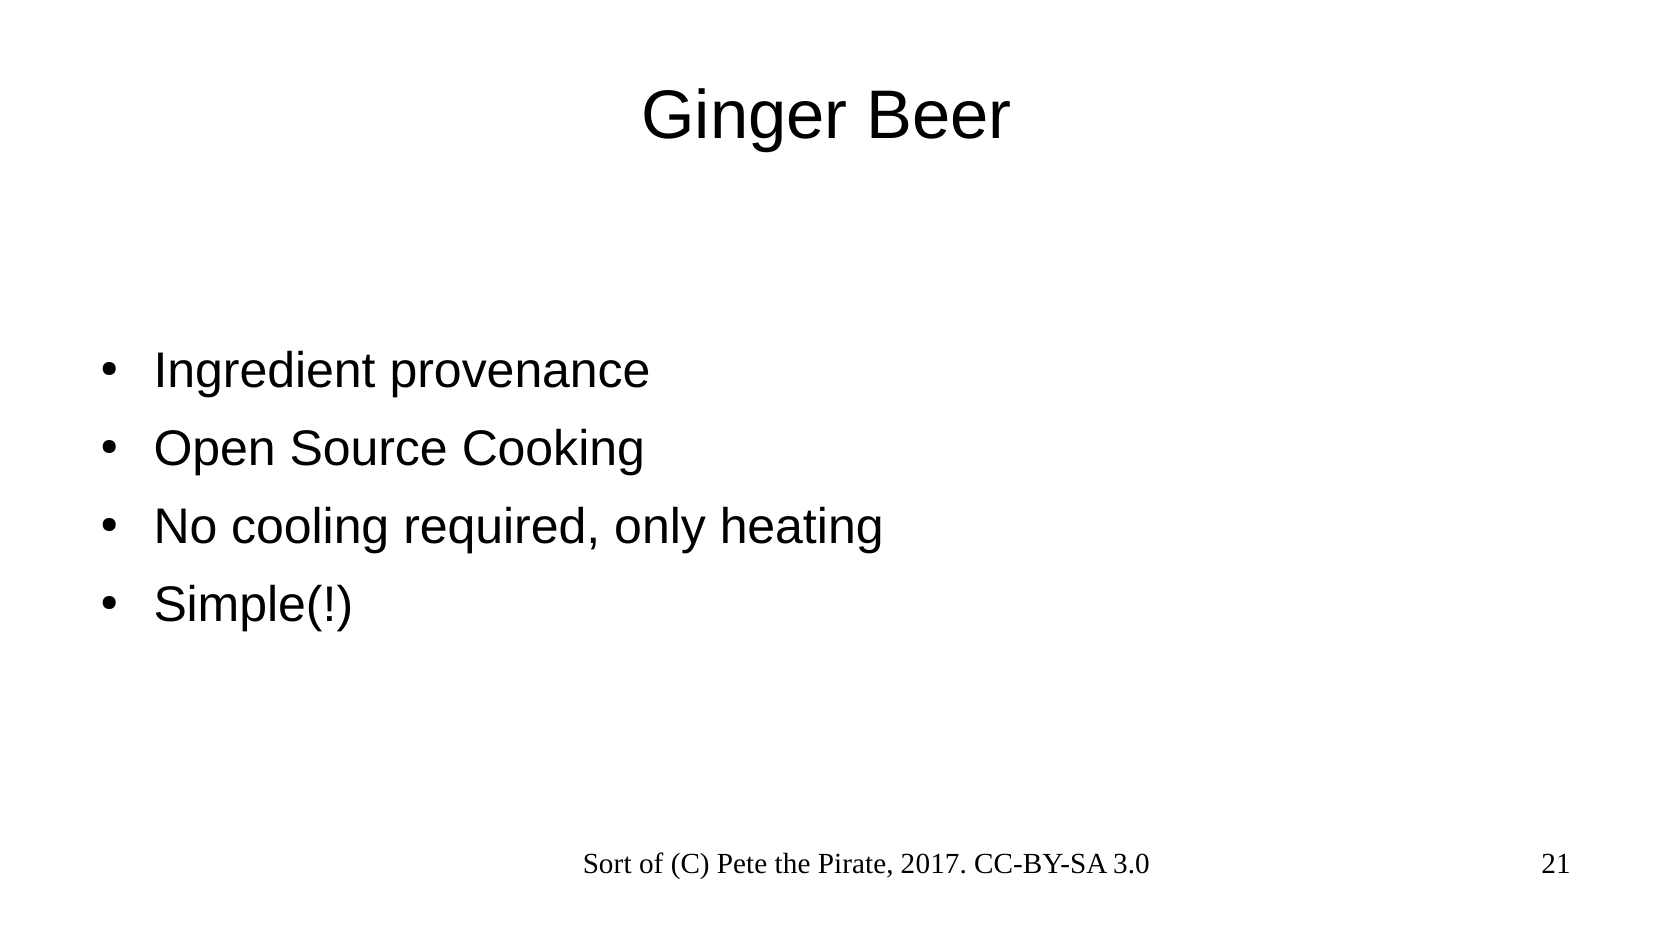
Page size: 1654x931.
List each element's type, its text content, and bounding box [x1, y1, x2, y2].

title Ginger Beer [82, 37, 1571, 193]
list Ingredient provenance Open Source Cooking No cooling required, only heating Simple(!) [82, 217, 1571, 757]
